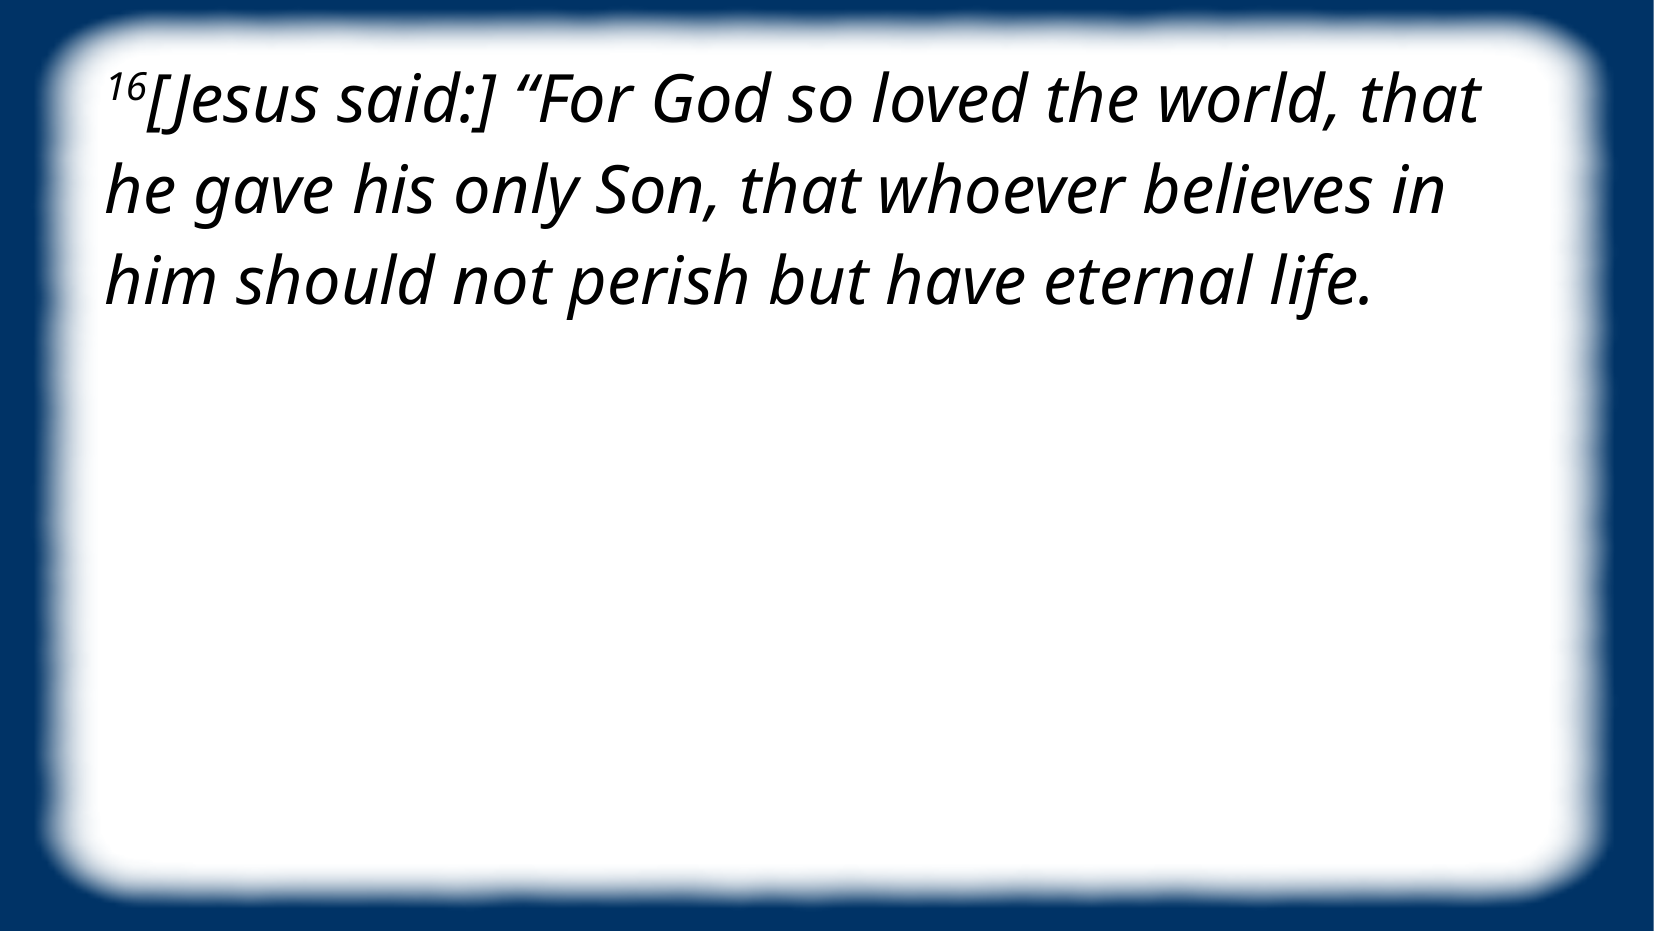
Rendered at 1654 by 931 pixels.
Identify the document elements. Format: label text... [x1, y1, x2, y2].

text_box 16[Jesus said:] “For God so loved the world, that he gave his only Son, that whoever believes in him should not perish but have eternal life. [90, 44, 1561, 326]
picture [0, 0, 1654, 931]
